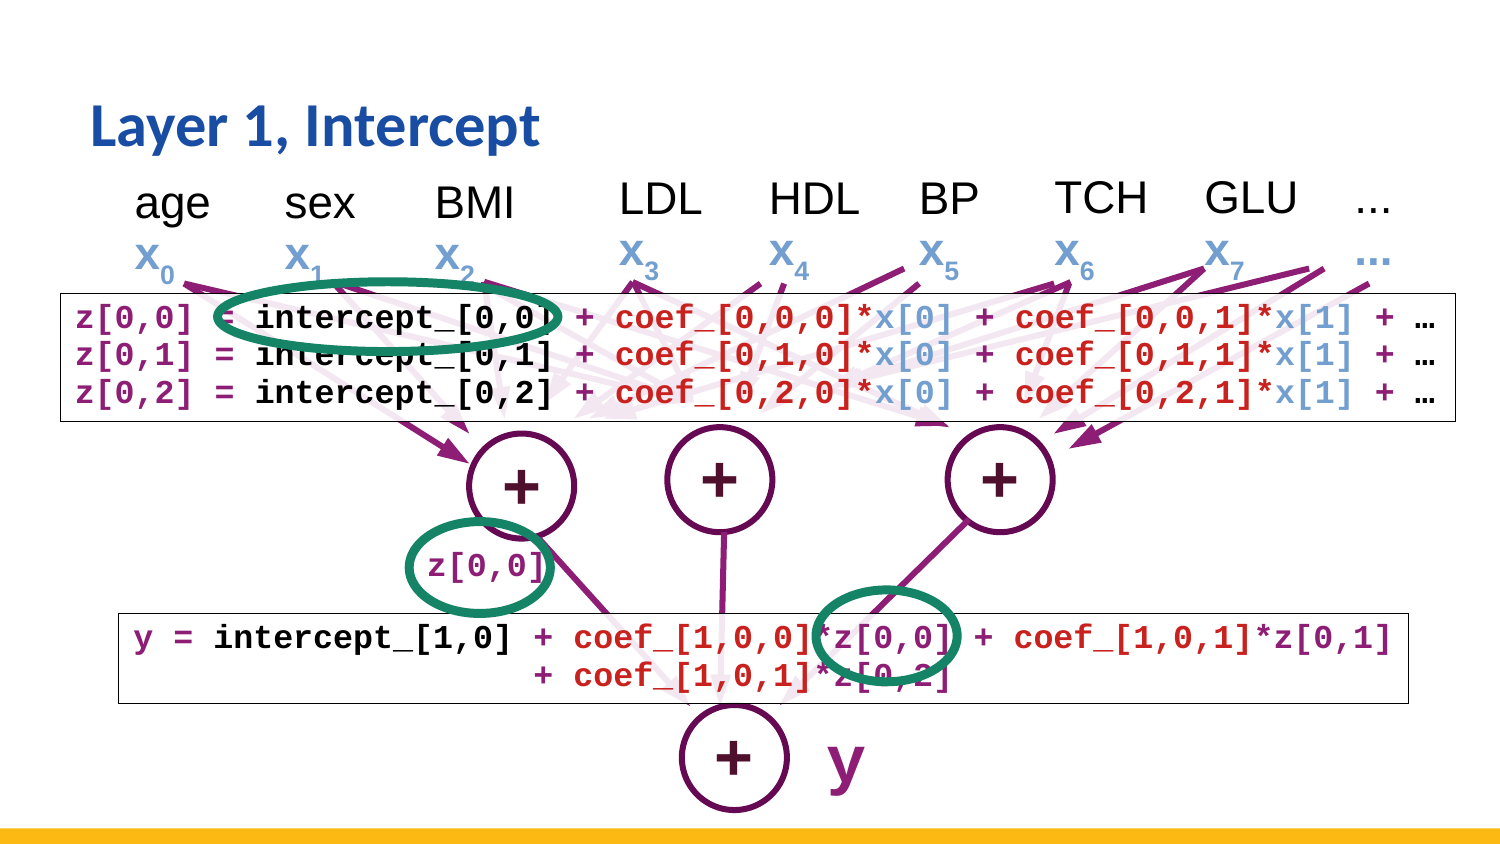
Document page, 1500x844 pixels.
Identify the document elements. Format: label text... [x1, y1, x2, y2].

text_box z[0,0] [540, 553, 545, 582]
text_box age sex BMI x0 x1 x2 [363, 287, 481, 293]
text_box z[0,0] = intercept_[0,0] + coef_[0,0,0]*x[0] + coef_[0,0,1]*x[1] + … z[0,1] = intercept_[0,1] + coef_[0,1,0]*x[0] + coef_[0,1,1]*x[1] + … z[0,2] = intercept_[0,2] + coef_[0,2,0]*x[0] + coef_[0,2,1]*x[1] + … [60, 293, 1456, 422]
text_box LDL HDL BP x3 x4 x5 [604, 165, 1010, 293]
text_box TCH GLU ... x6 x7 ... [1039, 165, 1454, 293]
text_box + [681, 705, 787, 811]
text_box + [469, 433, 575, 536]
title Layer 1, Intercept [75, 0, 1425, 197]
text_box z[0,0] [414, 527, 540, 608]
text_box z[0,0] = intercept_[0,0] + coef_[0,0,0]*x[0] + coef_[0,0,1]*x[1] + … z[0,1] = intercept_[0,1] + coef_[0,1,0]*x[0] + coef_[0,1,1]*x[1] + … z[0,2] = intercept_[0,2] + coef_[0,2,0]*x[0] + coef_[0,2,1]*x[1] + … [223, 293, 553, 347]
text_box y = intercept_[1,0] + coef_[1,0,0]*z[0,0] + coef_[1,0,1]*z[0,1] + coef_[1,0,1]*z[0,2] [821, 613, 952, 677]
text_box y [812, 719, 1156, 811]
text_box age sex BMI x0 x1 x2 [119, 169, 604, 293]
text_box + [667, 427, 773, 533]
text_box TCH GLU ... x6 x7 ... [1141, 277, 1189, 293]
text_box y = intercept_[1,0] + coef_[1,0,0]*z[0,0] + coef_[1,0,1]*z[0,1] + coef_[1,0,1]*z[0,2] [118, 613, 1409, 704]
text_box + [947, 427, 1053, 533]
text_box z[0,0] [539, 535, 560, 600]
